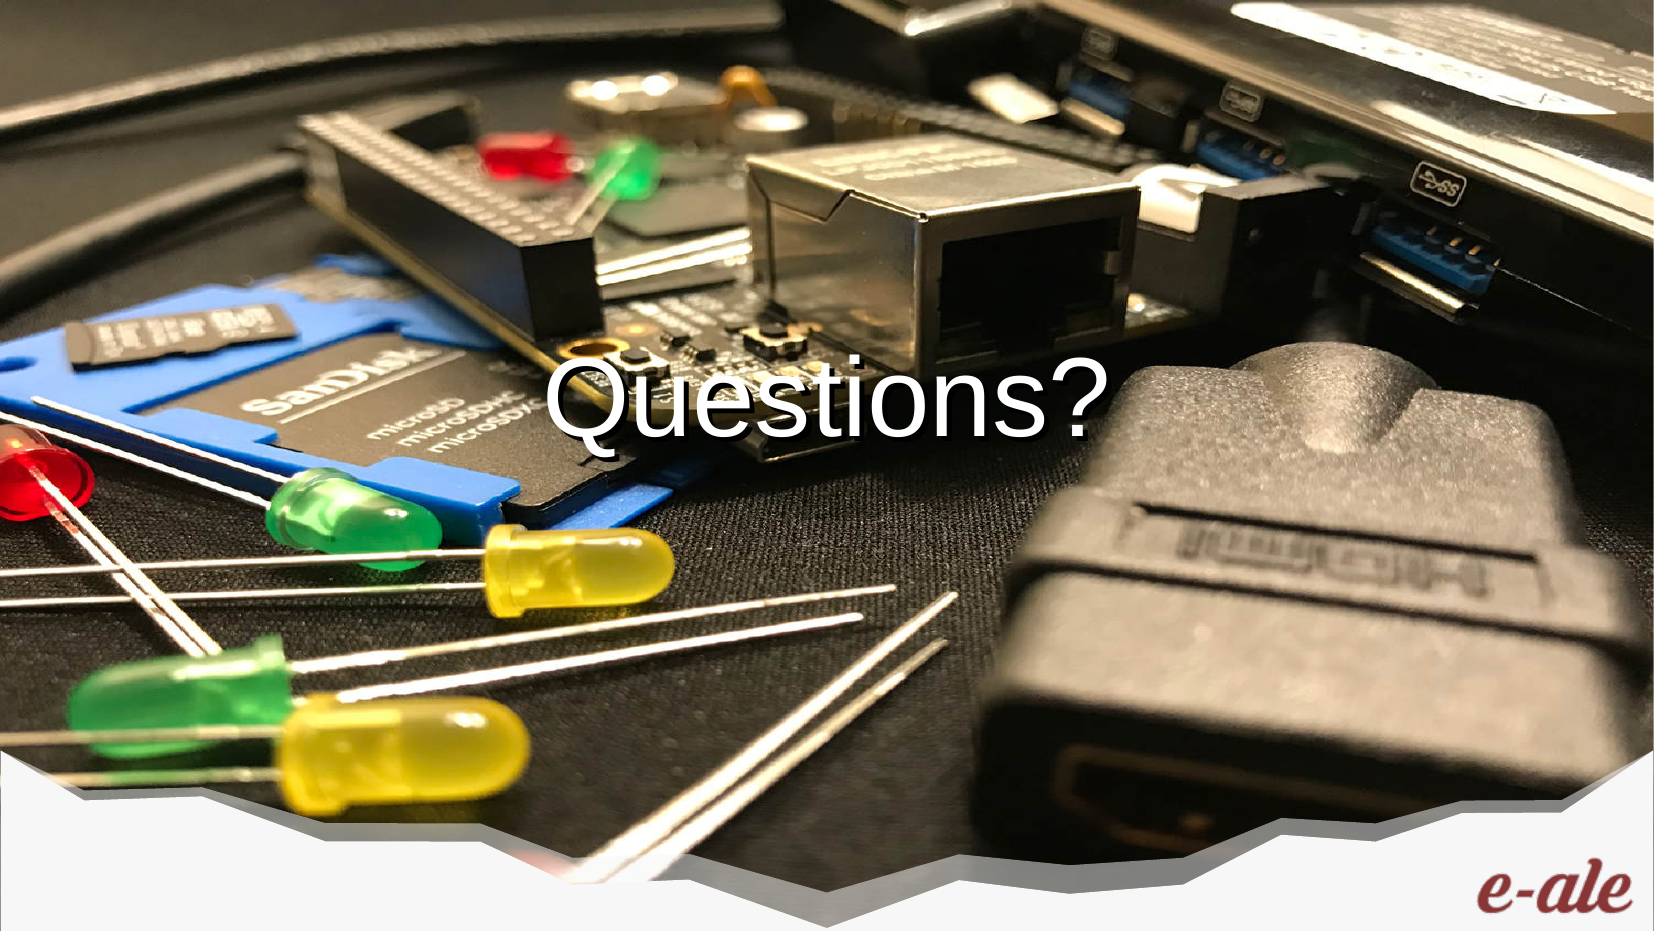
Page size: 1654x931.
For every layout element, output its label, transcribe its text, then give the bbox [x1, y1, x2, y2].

picture [0, 0, 1654, 892]
picture [1475, 856, 1636, 916]
subtitle Questions? [82, 37, 1571, 758]
